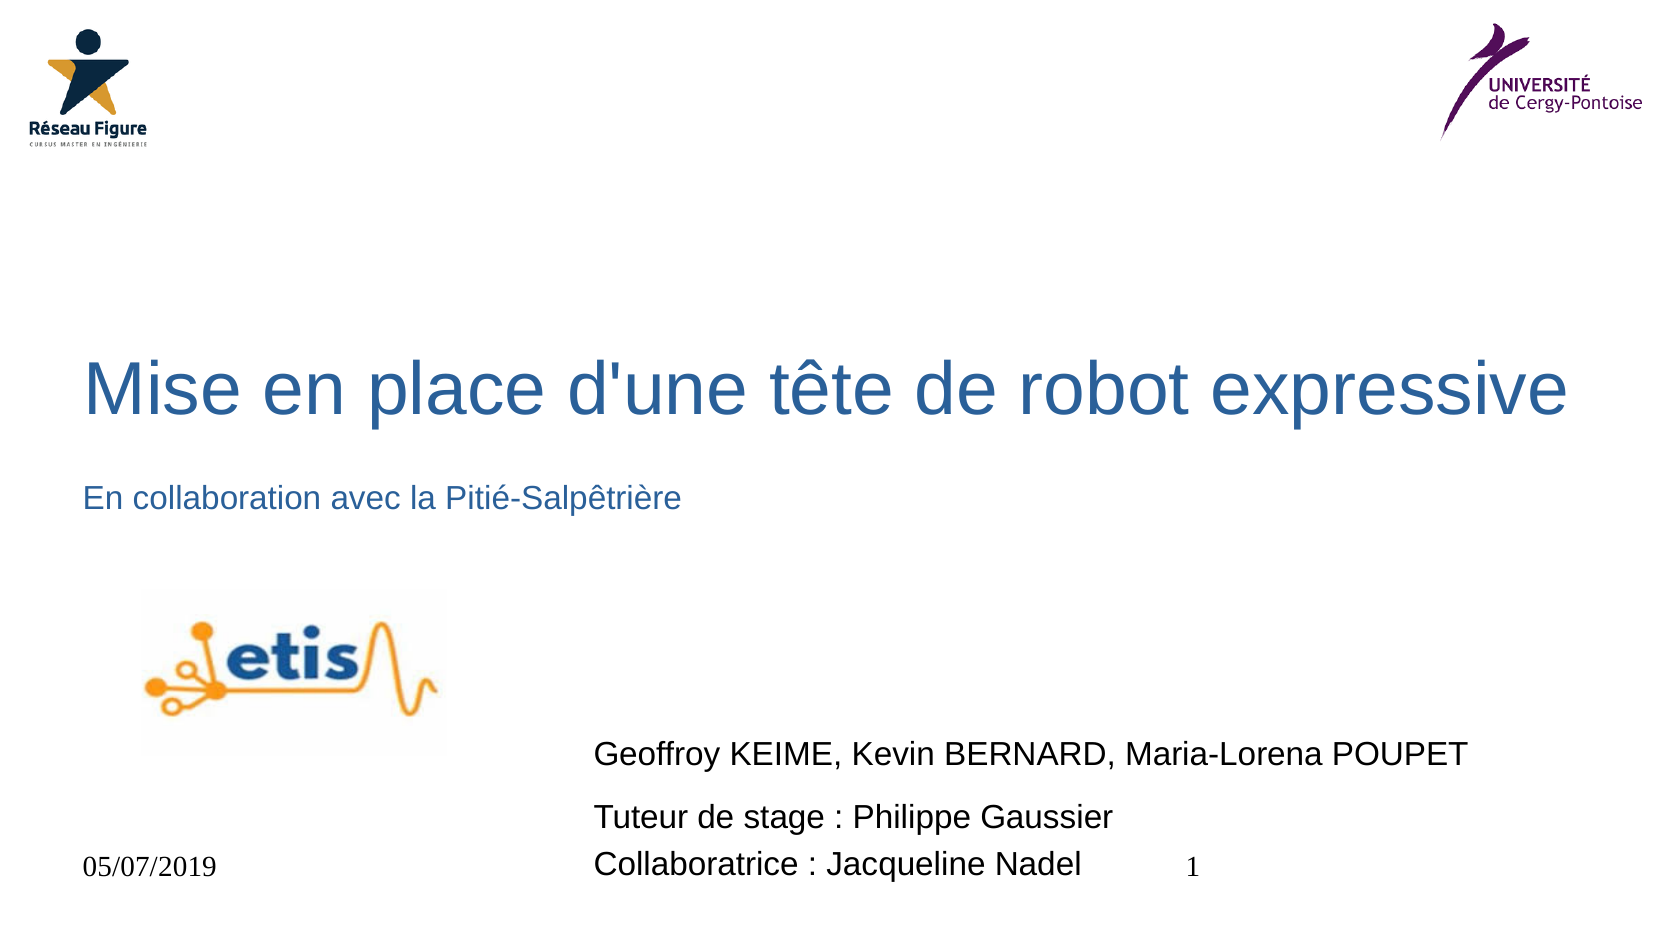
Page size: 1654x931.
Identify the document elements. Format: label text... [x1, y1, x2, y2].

text_box Geoffroy KEIME, Kevin BERNARD, Maria-Lorena POUPET [578, 727, 1501, 780]
title Mise en place d'une tête de robot expressive [82, 307, 1571, 448]
text_box Tuteur de stage : Philippe Gaussier [578, 791, 1501, 838]
picture [141, 589, 447, 756]
title En collaboration avec la Pitié-Salpêtrière [82, 448, 1571, 544]
text_box Collaboratrice : Jacqueline Nadel [578, 838, 1571, 928]
text_box 05/07/2019 [82, 847, 468, 912]
